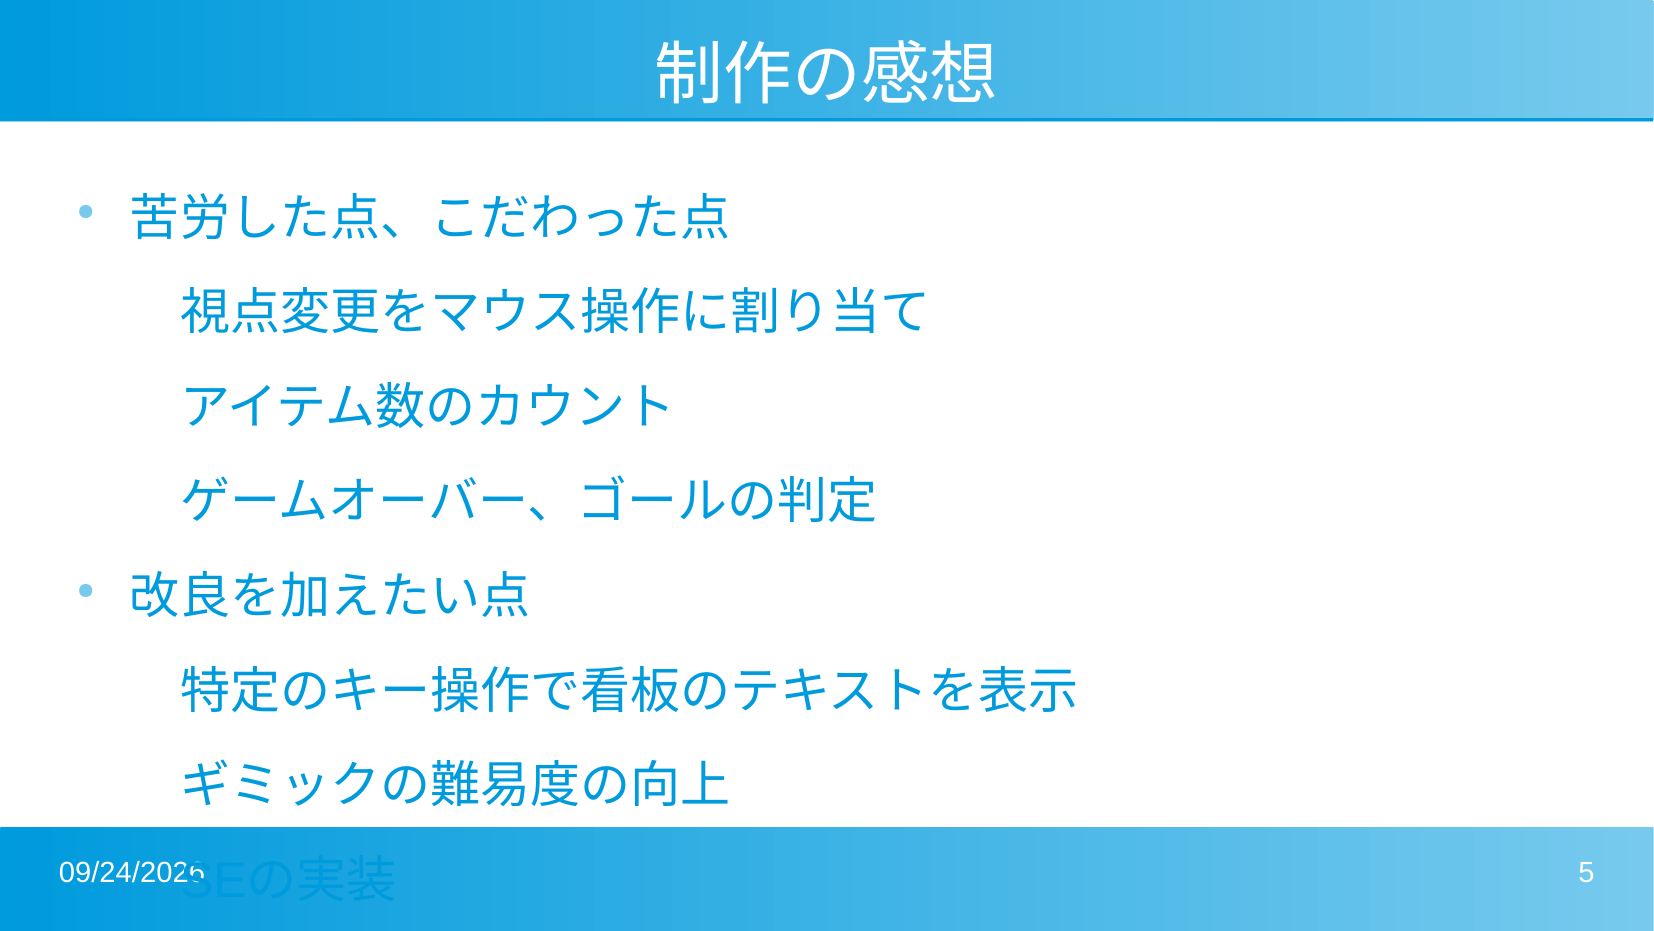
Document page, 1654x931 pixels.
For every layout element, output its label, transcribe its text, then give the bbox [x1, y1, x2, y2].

title 制作の感想 [59, 29, 1595, 108]
list 苦労した点、こだわった点 視点変更をマウス操作に割り当て アイテム数のカウント ゲームオーバー、ゴールの判定 改良を加えたい点 特定のキー操作で看板のテキストを表示 ギミックの難易度の向上 SEの実装 [59, 177, 1595, 768]
